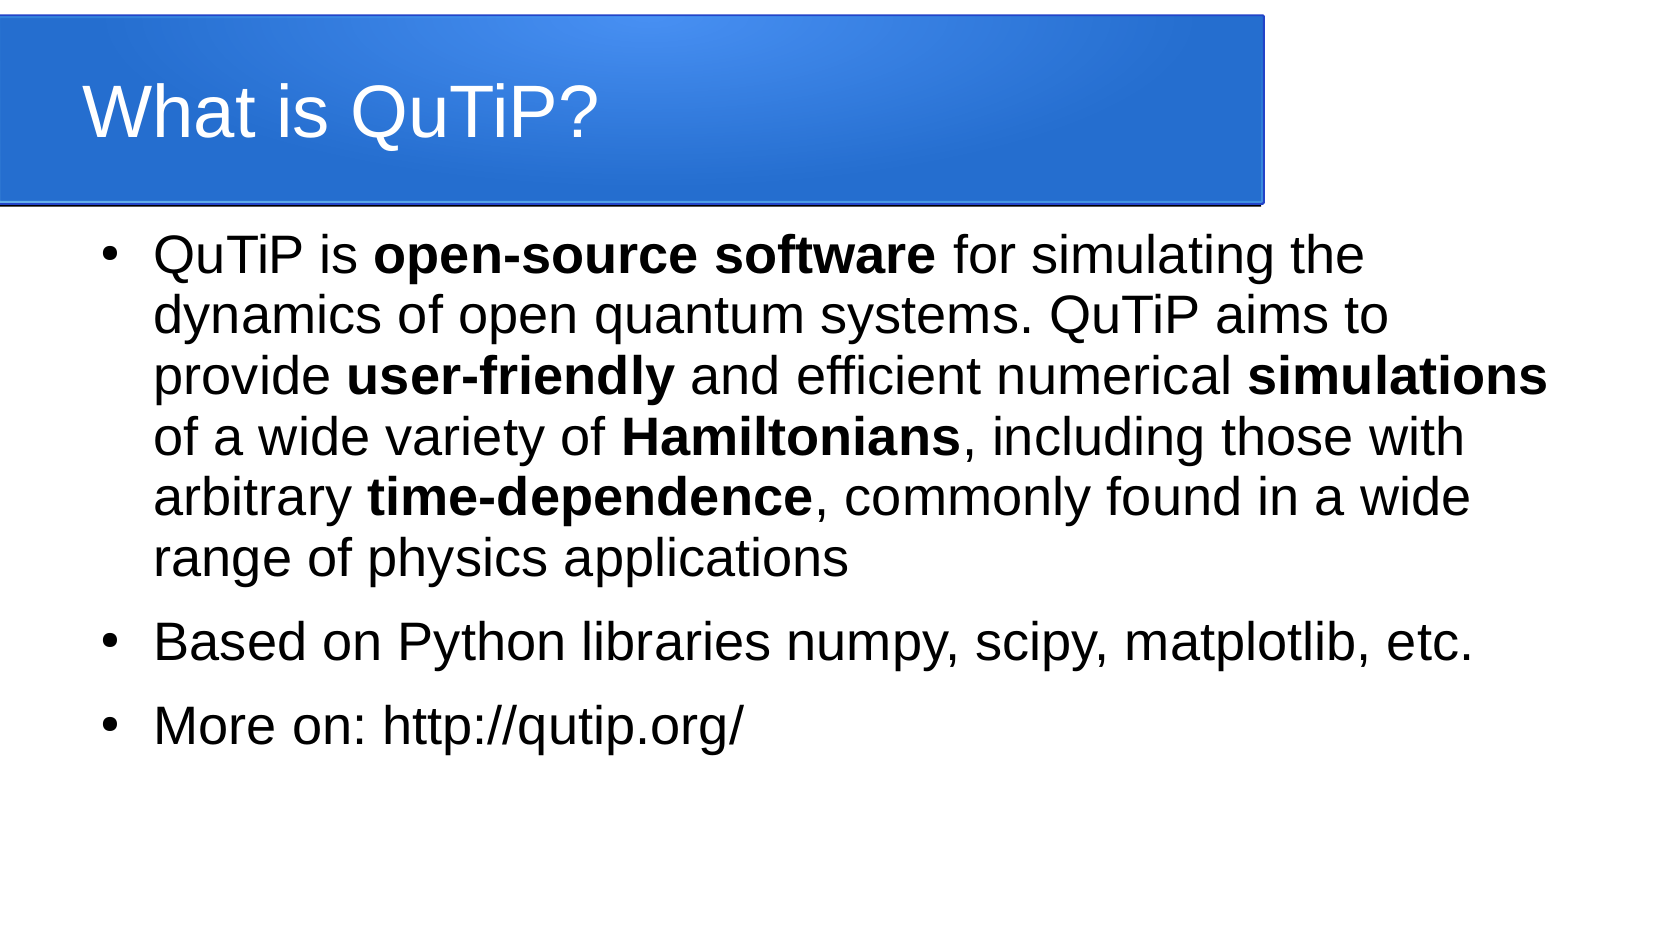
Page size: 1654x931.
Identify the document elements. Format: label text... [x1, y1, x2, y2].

list QuTiP is open-source software for simulating the dynamics of open quantum systems. QuTiP aims to provide user-friendly and efficient numerical simulations of a wide variety of Hamiltonians, including those with arbitrary time-dependence, commonly found in a wide range of physics applications Based on Python libraries numpy, scipy, matplotlib, etc. More on: http://qutip.org/ [82, 224, 1571, 764]
title What is QuTiP? [82, 35, 1235, 189]
